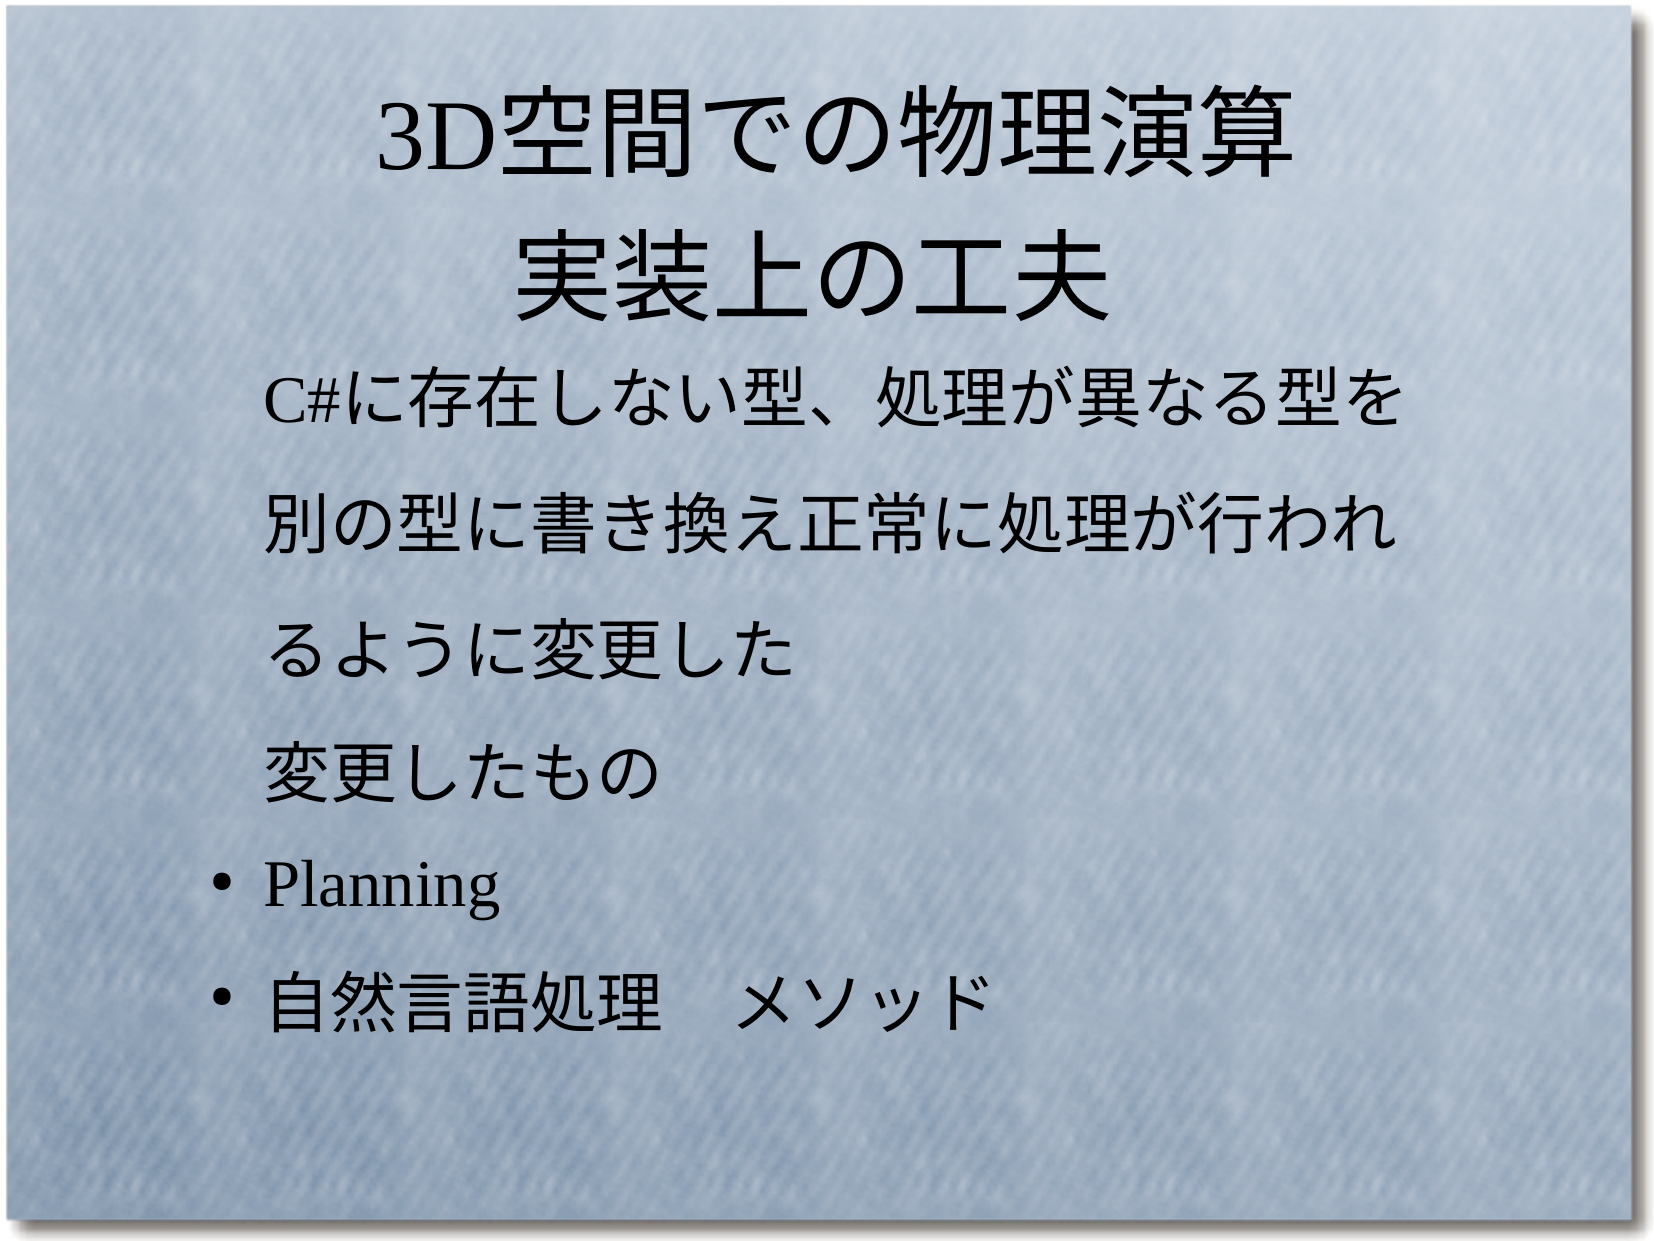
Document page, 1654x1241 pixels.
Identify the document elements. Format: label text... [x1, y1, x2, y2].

picture [0, 0, 1654, 1241]
list C#に存在しない型、処理が異なる型を 別の型に書き換え正常に処理が行われ るように変更した [121, 344, 1534, 720]
title 3D空間での物理演算 実装上の工夫 [106, 88, 1519, 308]
list 変更したもの Planning 自然言語処理 メソッド [121, 720, 1534, 1064]
